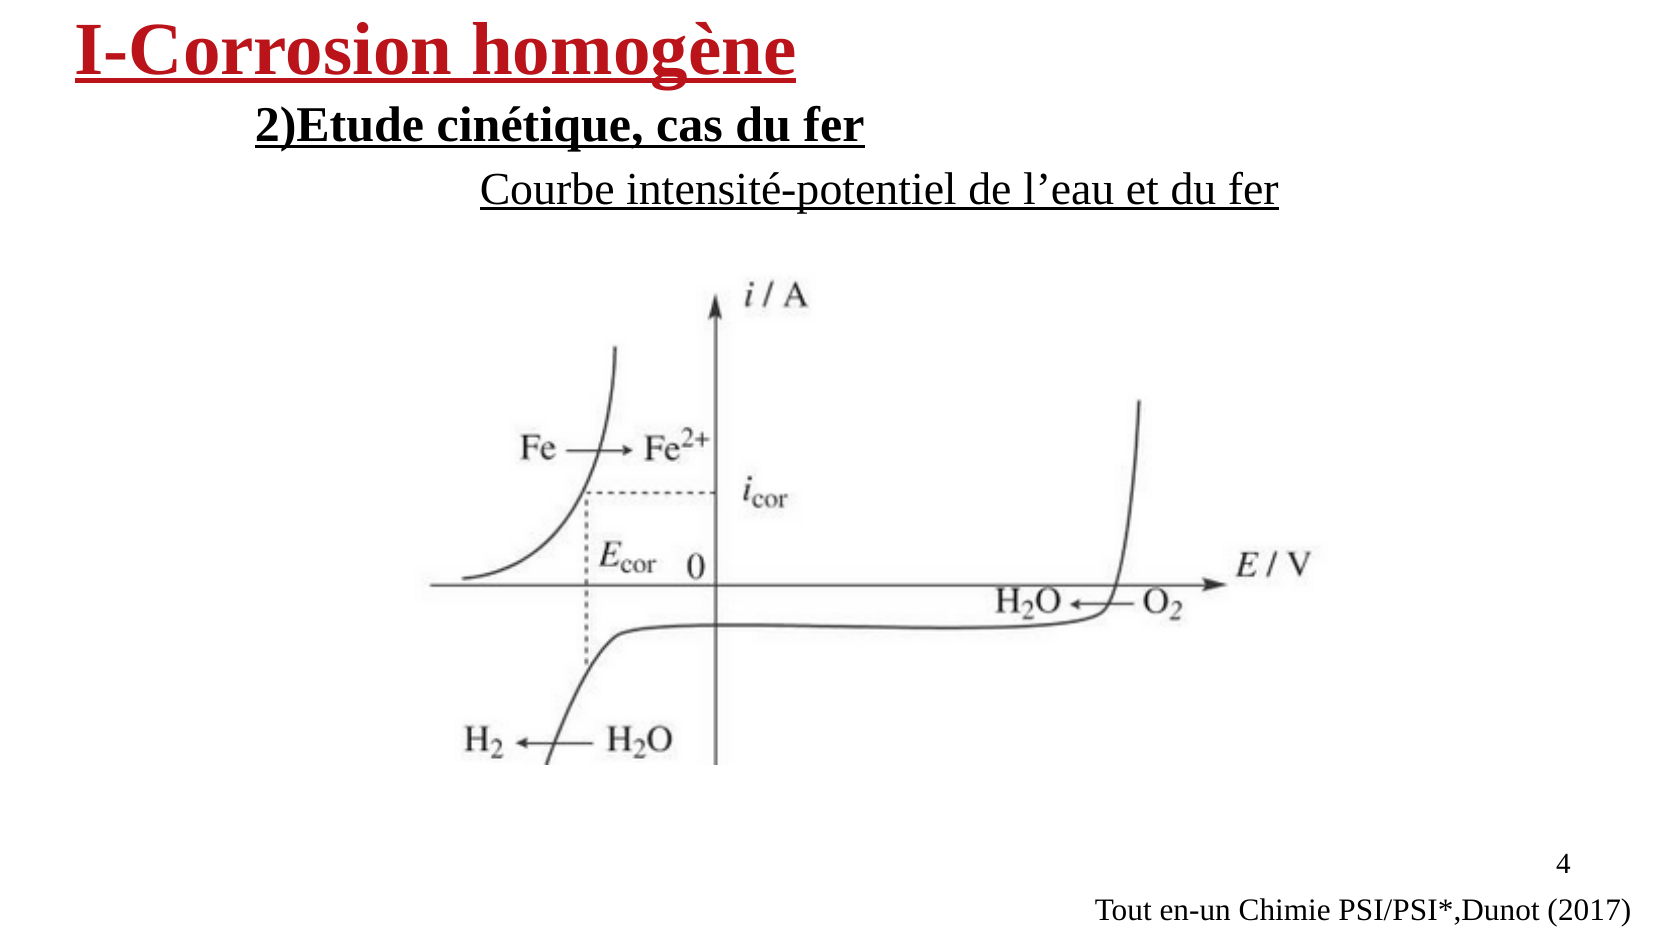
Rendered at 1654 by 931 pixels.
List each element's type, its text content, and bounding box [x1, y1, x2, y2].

text_box Courbe intensité-potentiel de l’eau et du fer [465, 156, 1561, 256]
picture [379, 254, 1366, 766]
text_box I-Corrosion homogène [60, 0, 841, 98]
text_box Tout en-un Chimie PSI/PSI*,Dunot (2017) [1080, 885, 1654, 931]
text_box 2)Etude cinétique, cas du fer [240, 90, 1261, 189]
